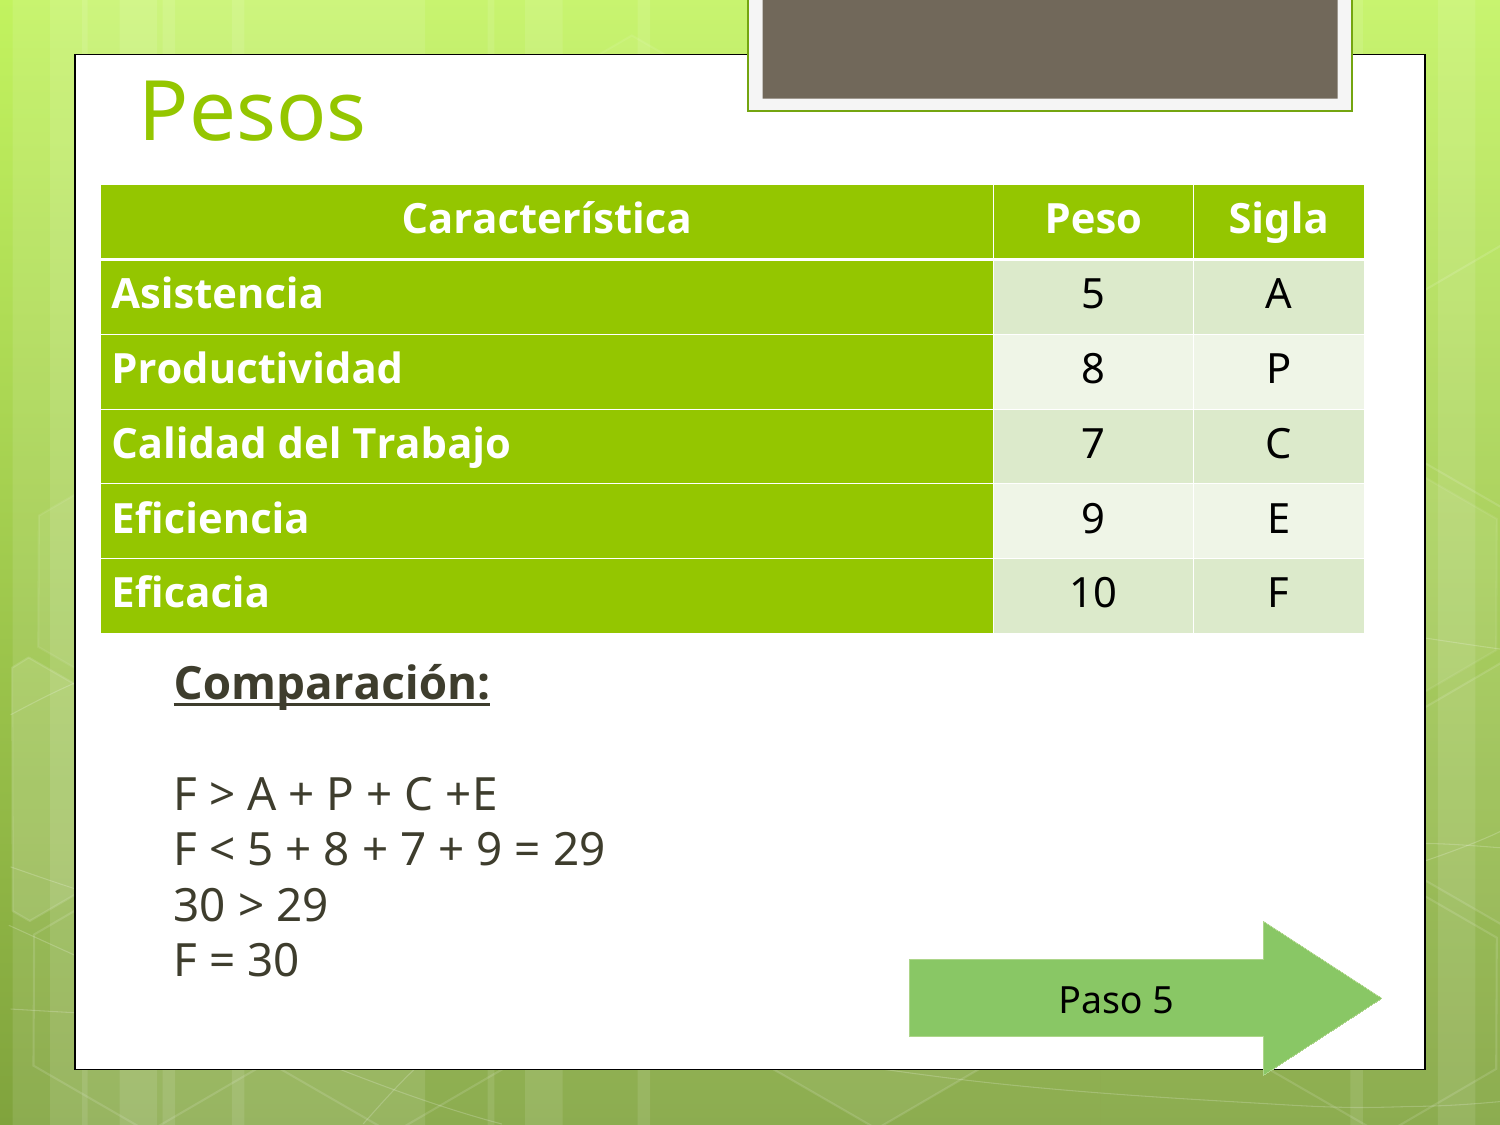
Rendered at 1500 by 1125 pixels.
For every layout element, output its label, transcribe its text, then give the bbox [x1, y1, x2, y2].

table_header Peso [994, 185, 1193, 258]
table_cell P [1194, 335, 1364, 409]
table_cell 10 [994, 559, 1193, 633]
table_cell A [1194, 261, 1364, 334]
table_header Característica [101, 185, 993, 258]
table_cell 8 [994, 335, 1193, 409]
list Comparación: F > A + P + C +E F < 5 + 8 + 7 + 9 = 29 30 > 29 F = 30 [147, 657, 1260, 1024]
title Pesos [123, 42, 1277, 166]
table_cell C [1194, 410, 1364, 483]
text_box Paso 5 [909, 921, 1382, 1076]
table_cell 7 [994, 410, 1193, 483]
table_cell 5 [994, 261, 1193, 334]
table_header Sigla [1194, 185, 1364, 258]
table_cell F [1194, 559, 1364, 633]
table_cell Eficacia [101, 559, 993, 633]
table_cell Eficiencia [101, 484, 993, 558]
table_cell 9 [994, 484, 1193, 558]
table_cell Asistencia [101, 261, 993, 334]
table_cell Calidad del Trabajo [101, 410, 993, 483]
table_cell E [1194, 484, 1364, 558]
table_cell Productividad [101, 335, 993, 409]
